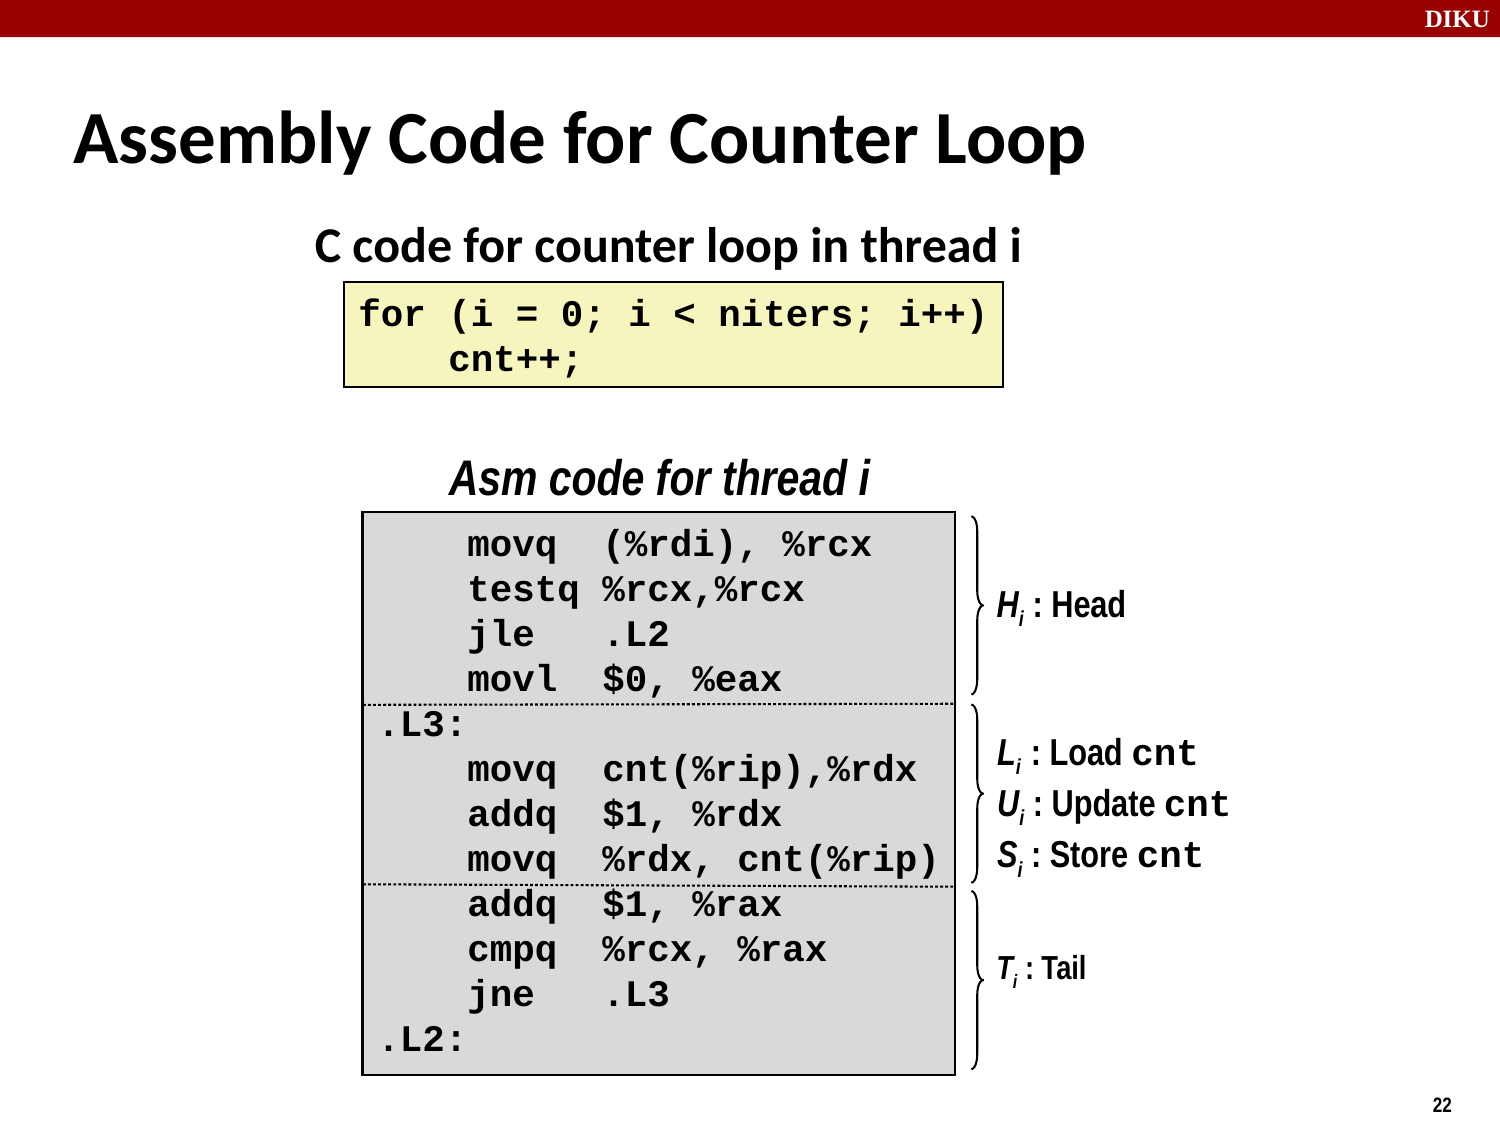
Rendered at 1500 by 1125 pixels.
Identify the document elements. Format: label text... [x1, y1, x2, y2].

text_box C code for counter loop in thread i [299, 205, 1097, 280]
text_box Hi : Head [981, 572, 1141, 639]
text_box movq (%rdi), %rcx testq %rcx,%rcx jle .L2 movl $0, %eax .L3: movq cnt(%rip),%rdx addq $1, %rdx movq %rdx, cnt(%rip) addq $1, %rax cmpq %rcx, %rax jne .L3 .L2: [362, 511, 956, 1075]
text_box Assembly Code for Counter Loop [58, 71, 1304, 197]
text_box for (i = 0; i < niters; i++) cnt++; [343, 281, 1004, 387]
text_box Asm code for thread i [433, 438, 884, 514]
text_box Ti : Tail [981, 939, 1102, 1000]
text_box Li : Load cnt Ui : Update cnt Si : Store cnt [982, 720, 1247, 889]
